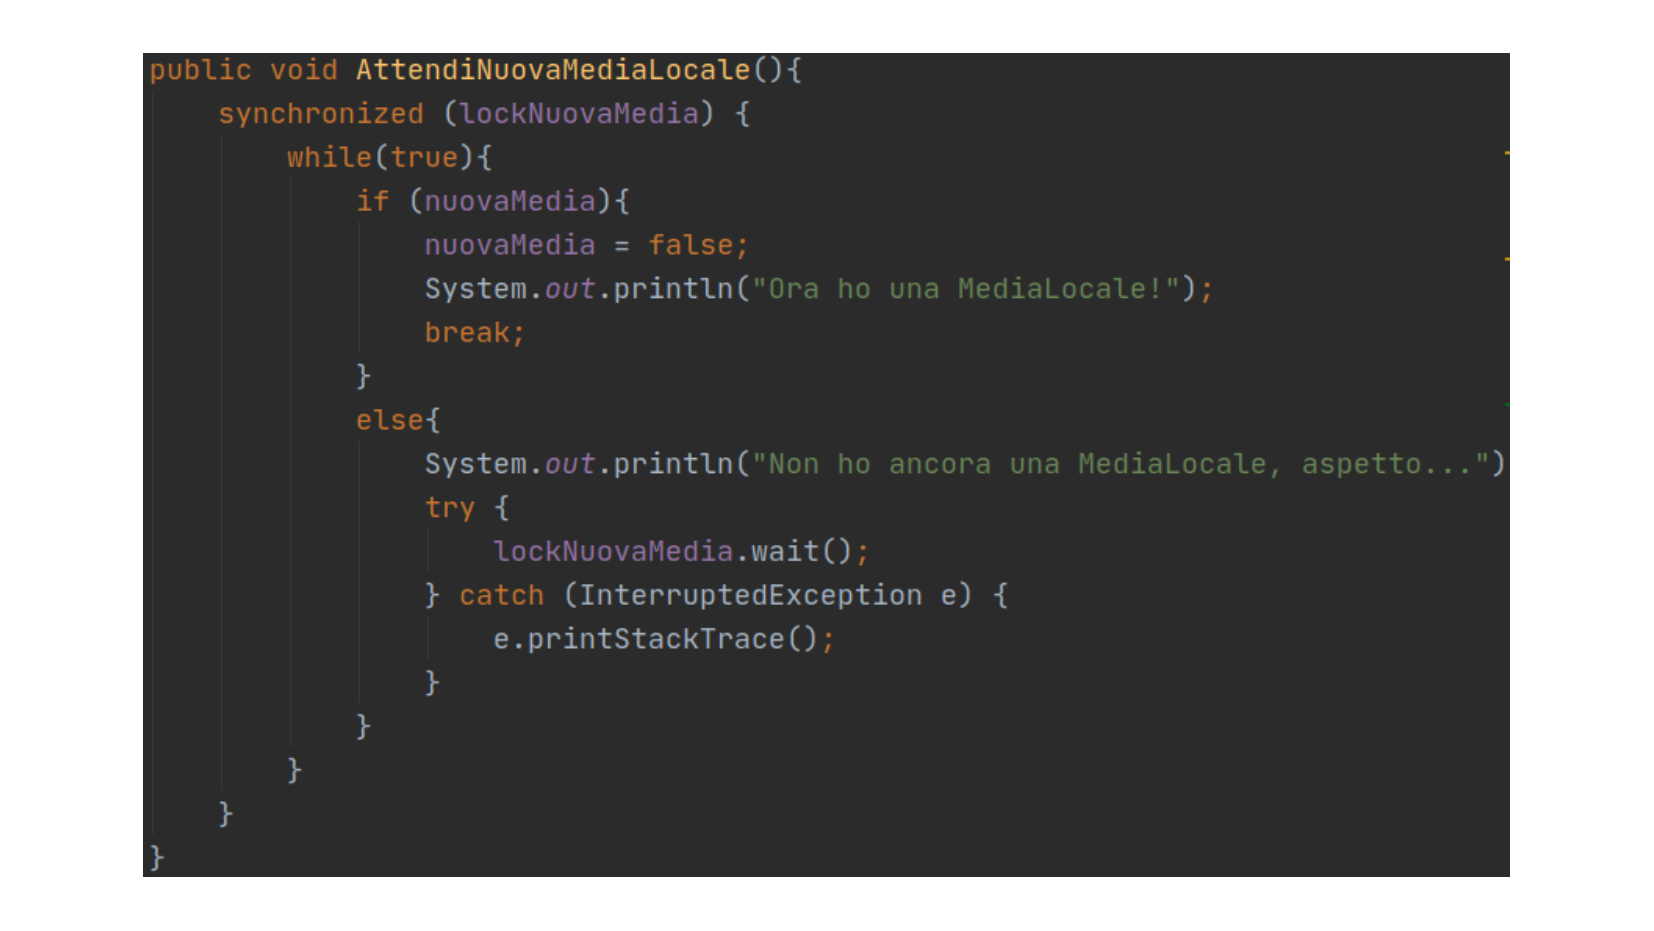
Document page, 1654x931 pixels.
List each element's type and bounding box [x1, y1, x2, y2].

picture [143, 53, 1510, 877]
